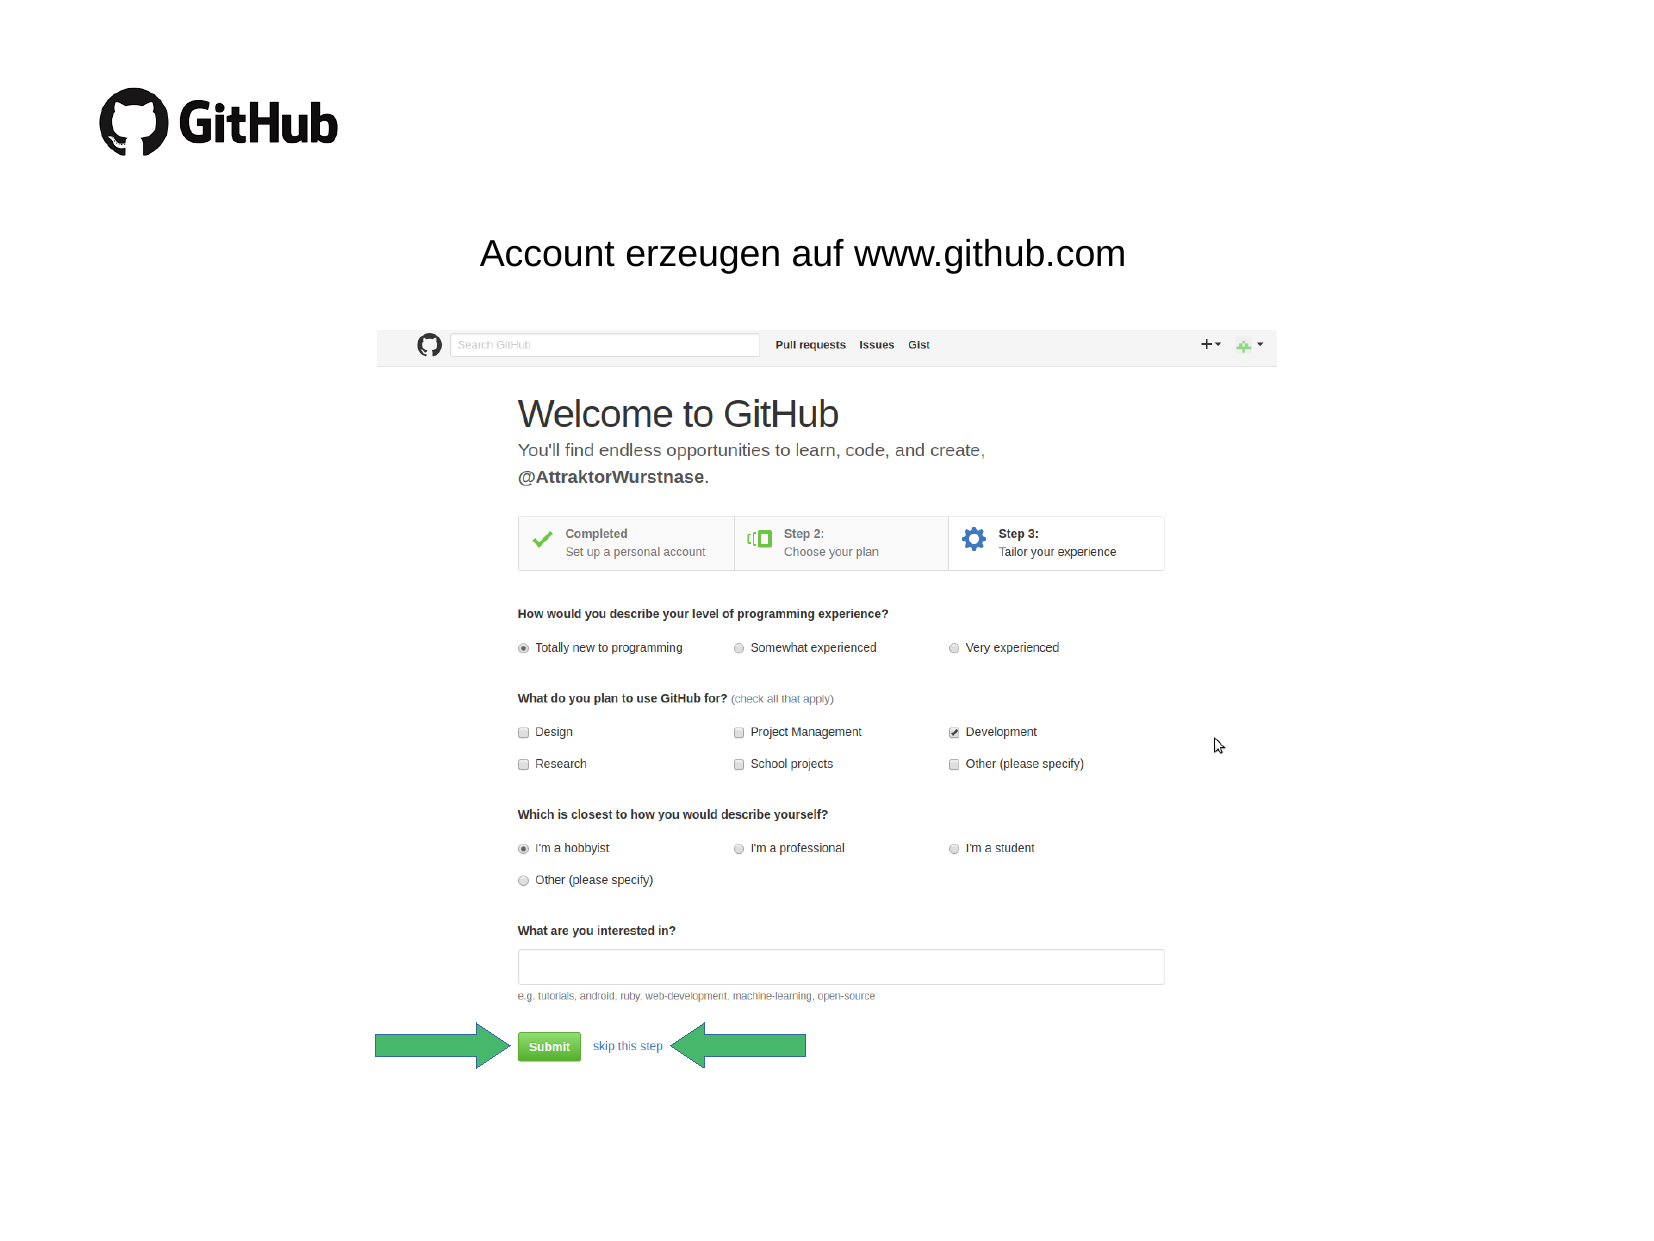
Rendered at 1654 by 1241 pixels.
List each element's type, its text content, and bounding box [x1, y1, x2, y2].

text_box [670, 1022, 806, 1068]
text_box Account erzeugen auf www.github.com [465, 225, 1142, 282]
text_box [375, 1022, 511, 1069]
picture [376, 330, 1277, 1081]
picture [60, 63, 376, 181]
